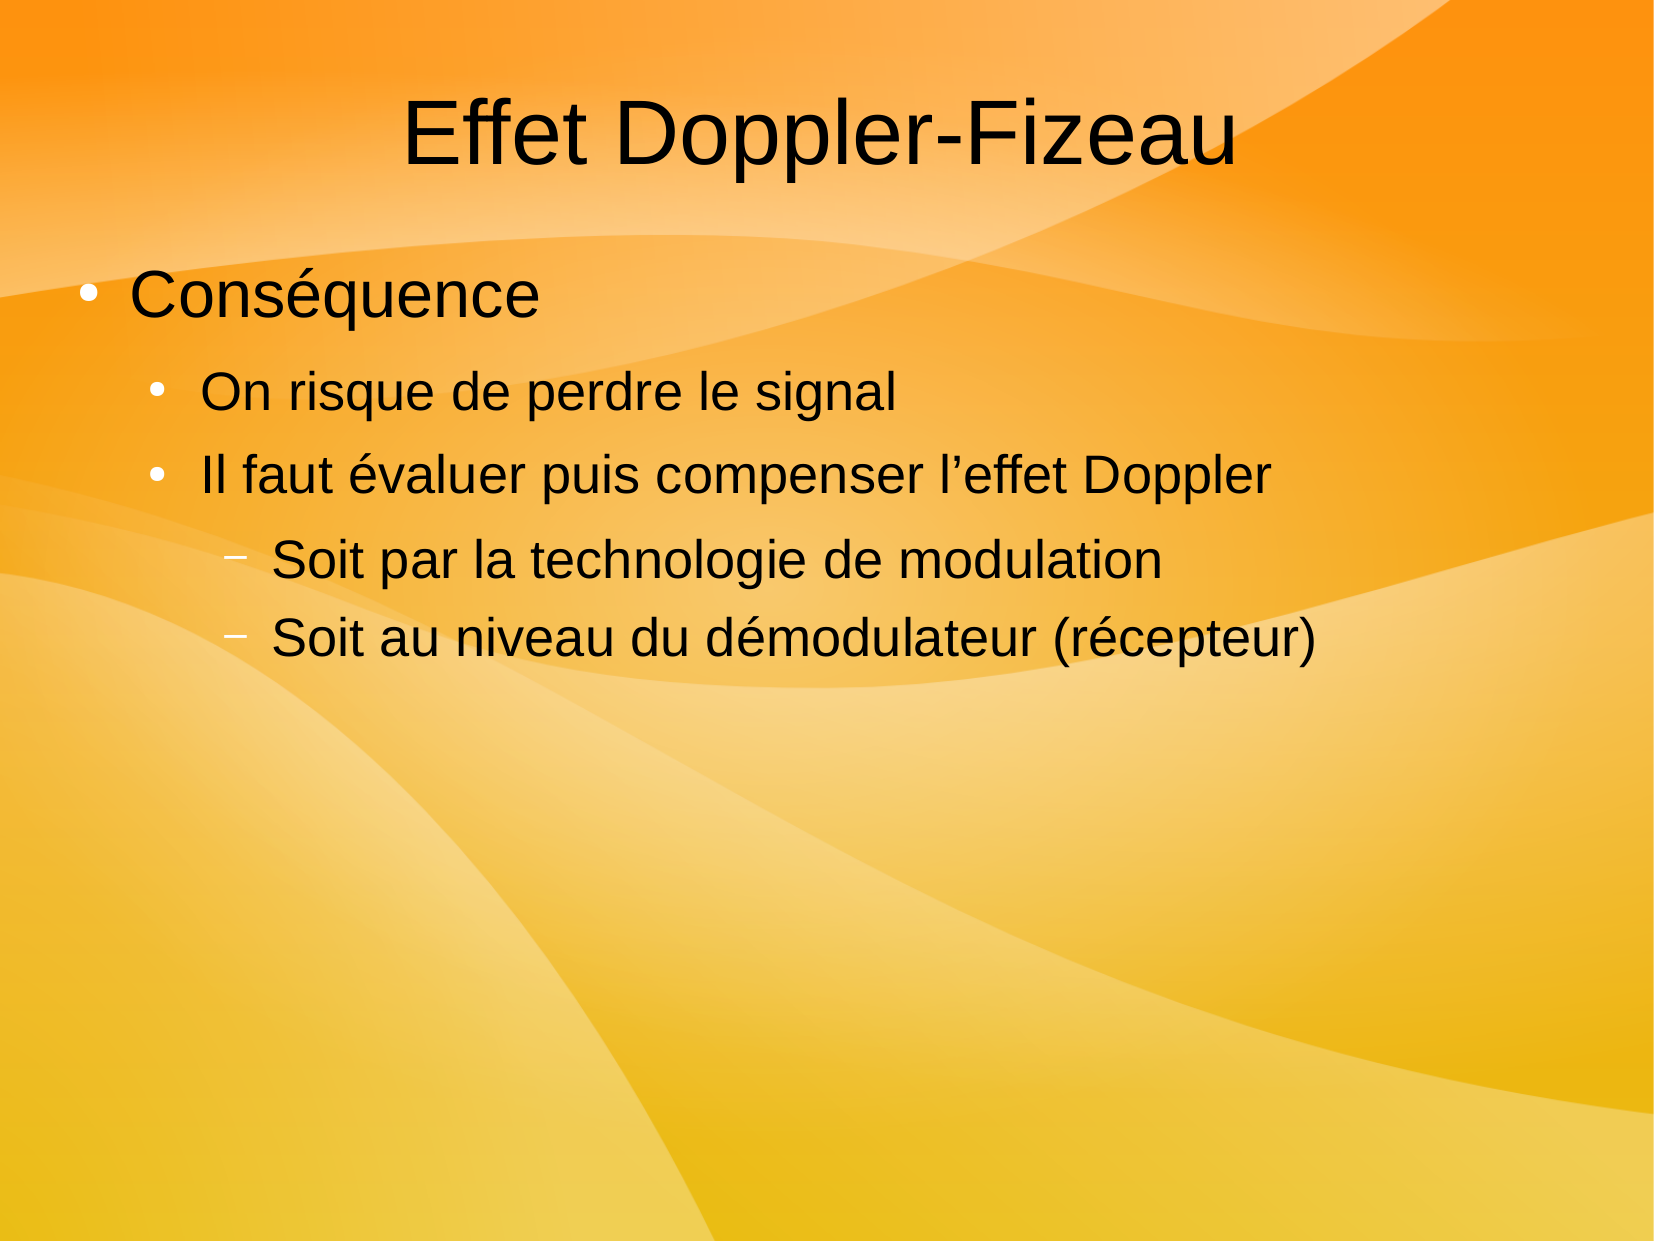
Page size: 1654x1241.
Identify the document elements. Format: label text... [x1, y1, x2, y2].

list Conséquence On risque de perdre le signal Il faut évaluer puis compenser l’effet Doppler Soit par la technologie de modulation Soit au niveau du démodulateur (récepteur) [59, 256, 1625, 1241]
picture [0, 0, 1654, 1241]
title Effet Doppler-Fizeau [76, 29, 1565, 237]
